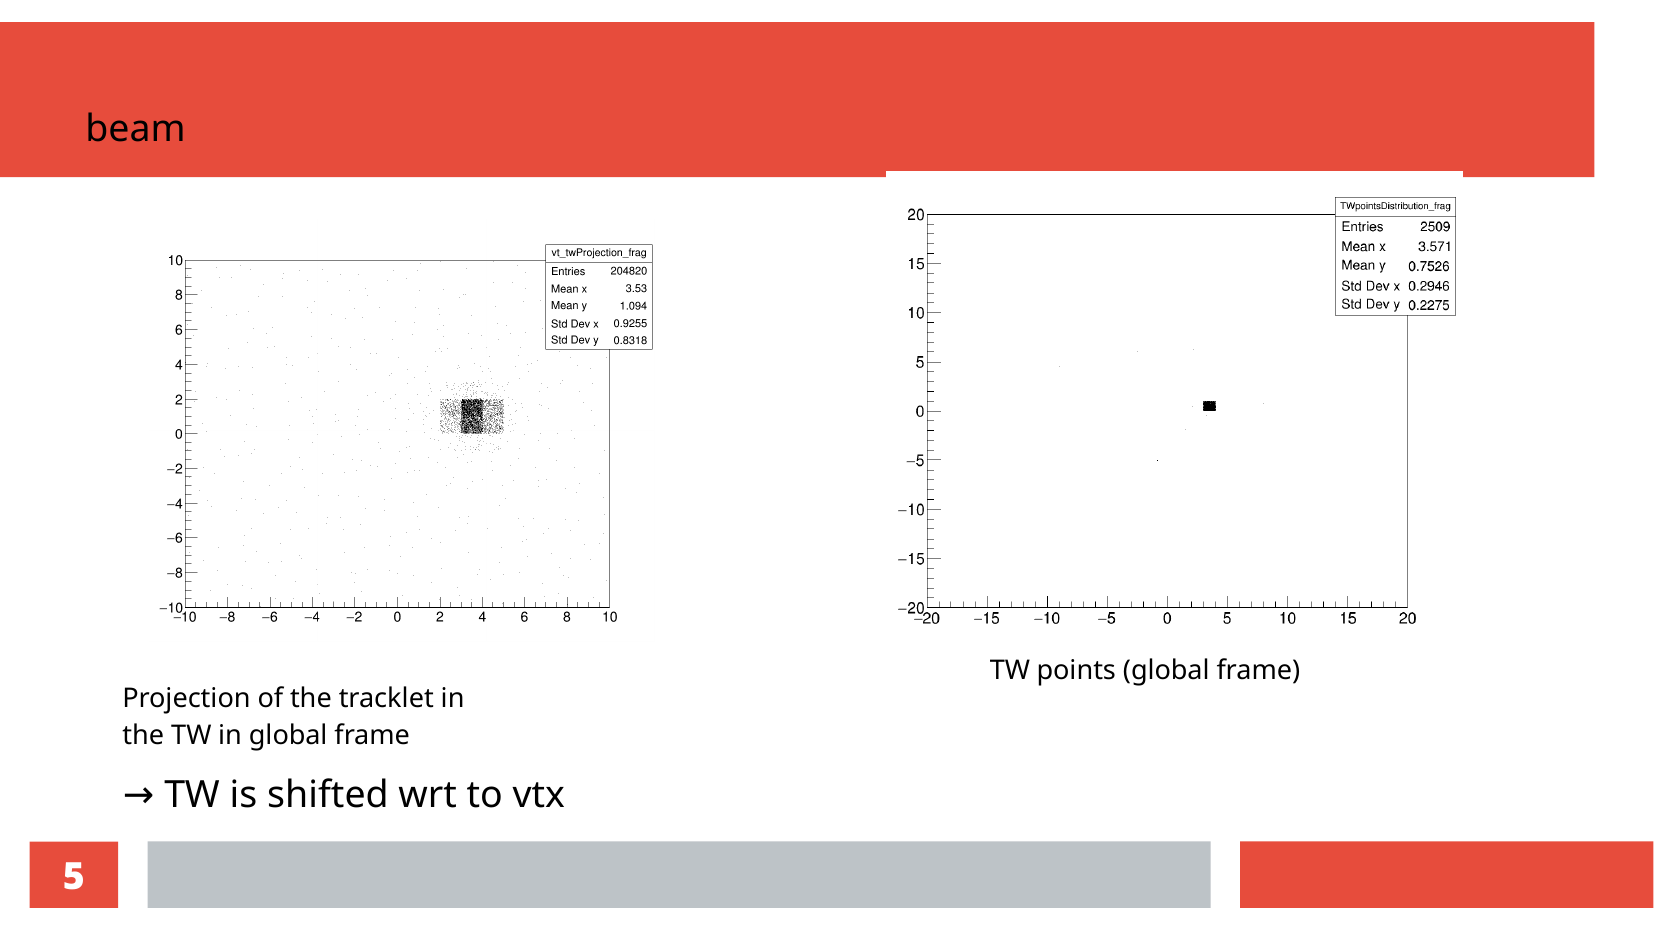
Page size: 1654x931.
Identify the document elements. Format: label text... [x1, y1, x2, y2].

text_box TW points (global frame) [975, 643, 1654, 702]
text_box beam [70, 94, 653, 196]
picture [886, 171, 1463, 647]
text_box → TW is shifted wrt to vtx [108, 760, 630, 819]
text_box Projection of the tracklet in the TW in global frame [107, 671, 1089, 749]
picture [149, 219, 655, 642]
